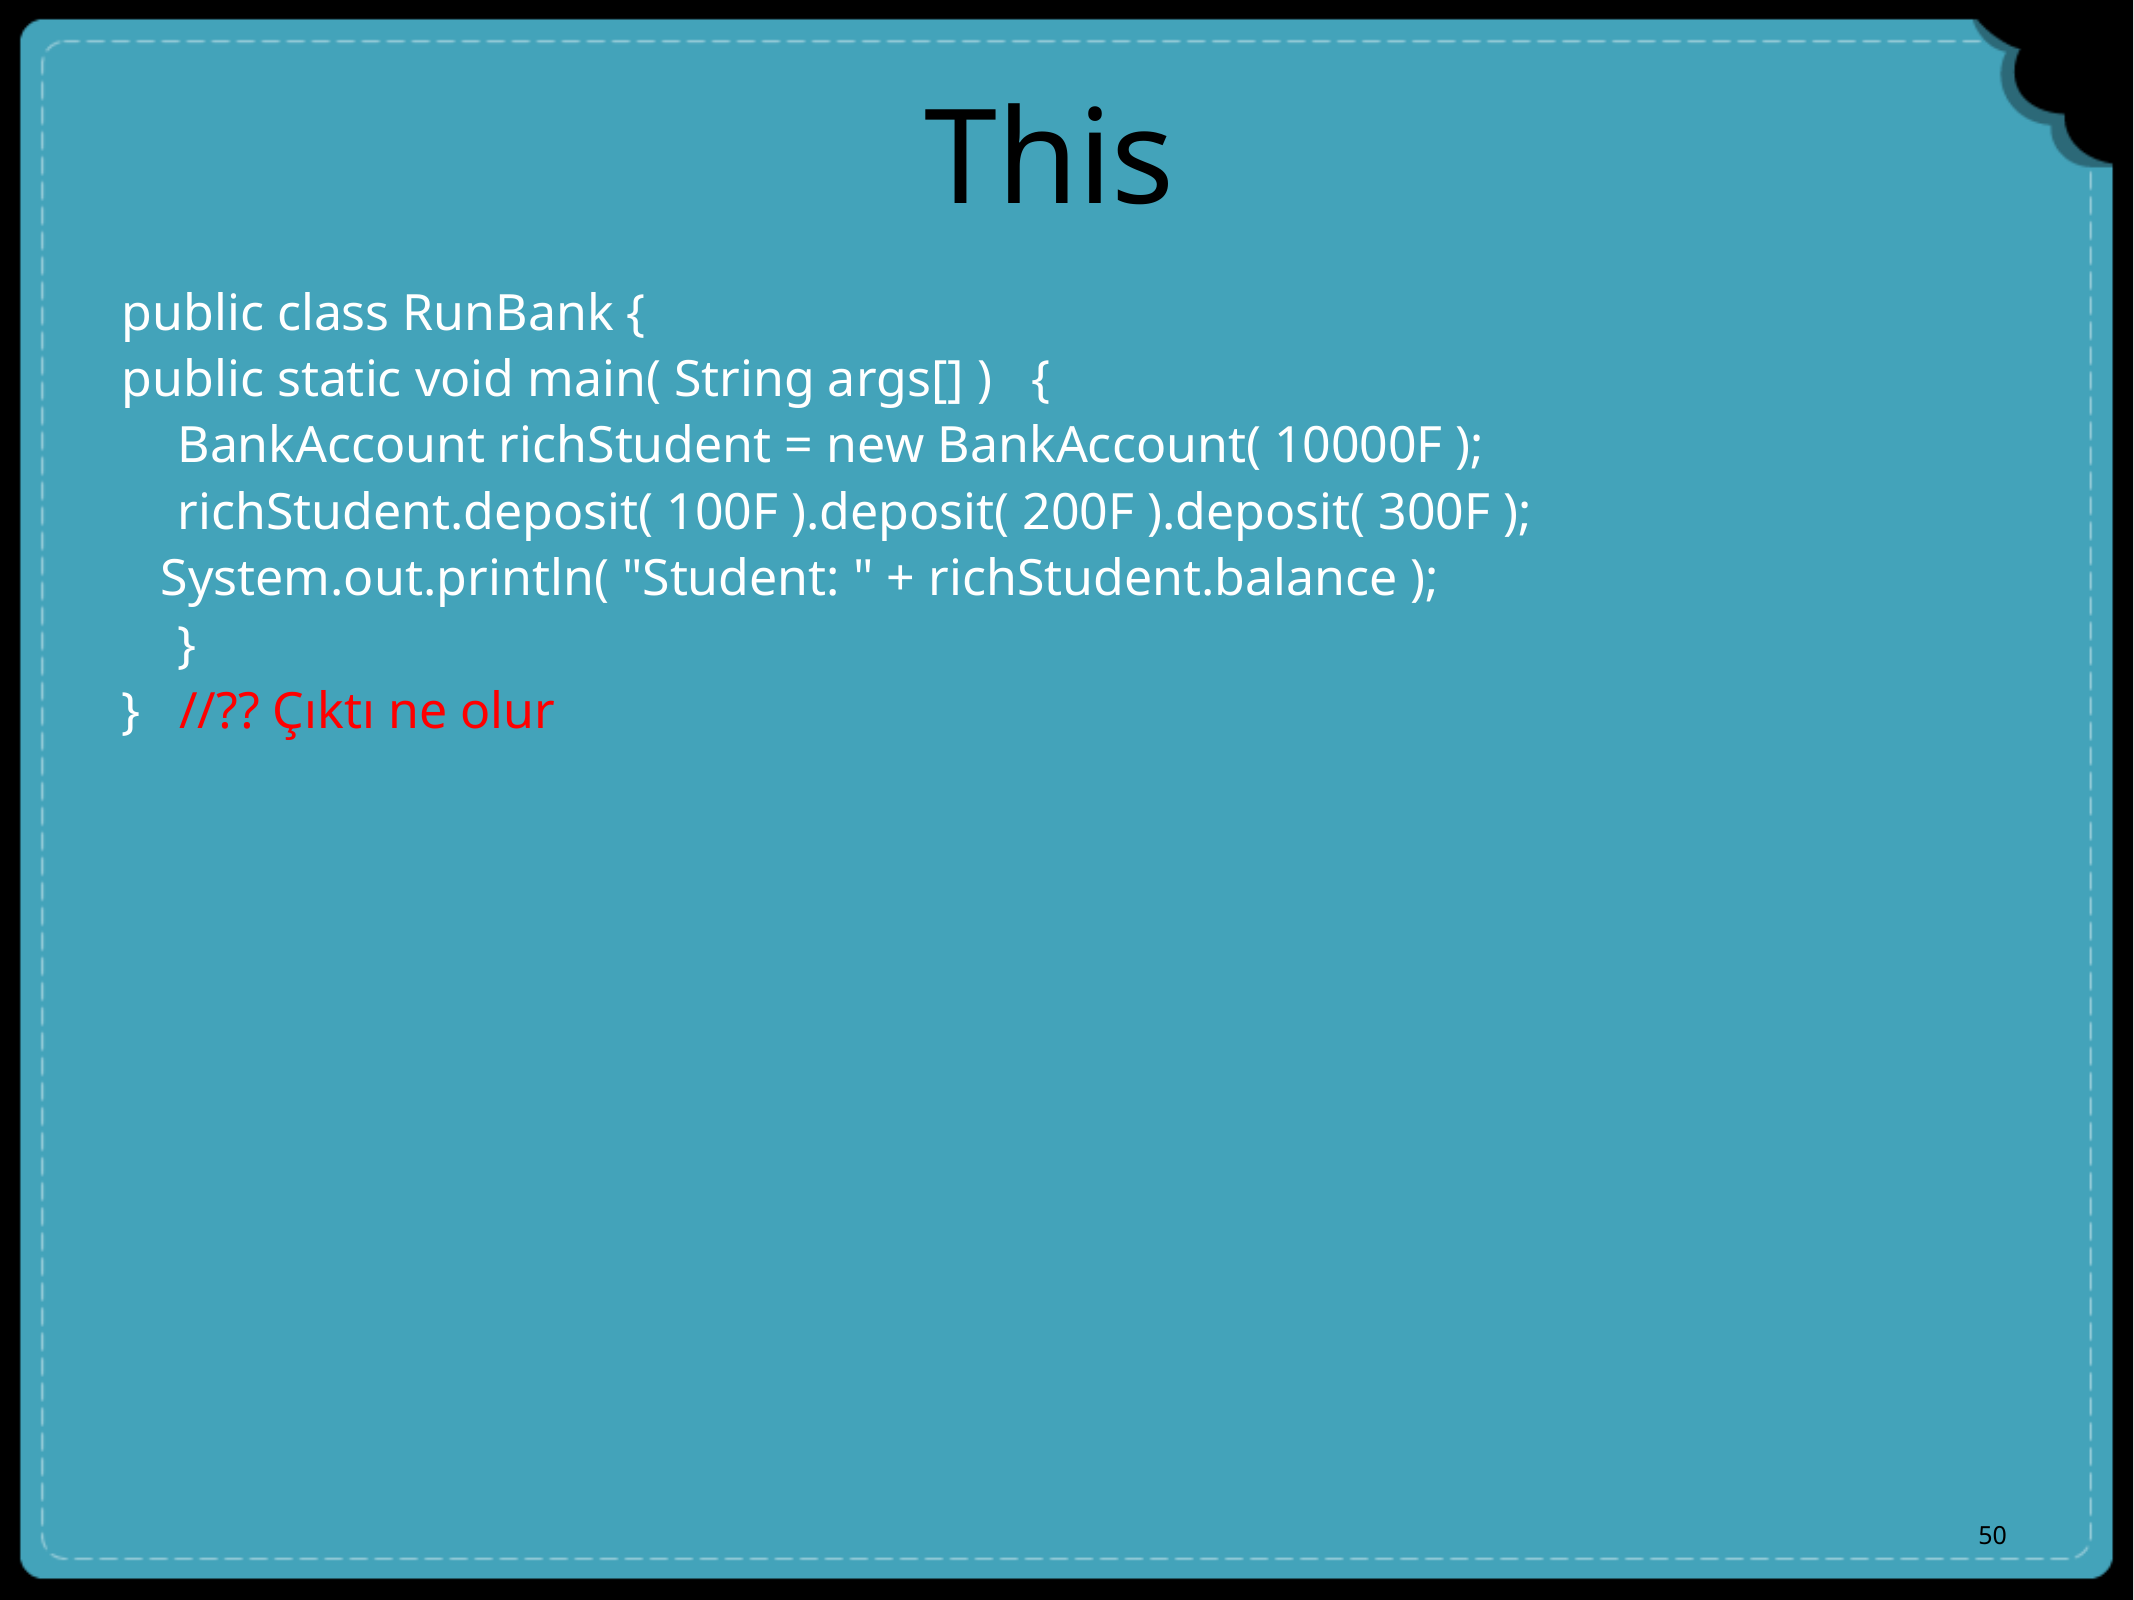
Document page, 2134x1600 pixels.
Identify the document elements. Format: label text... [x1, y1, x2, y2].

title This [106, 64, 2027, 279]
list public class RunBank { public static void main( String args[] ) { BankAccount richStudent = new BankAccount( 10000F ); richStudent.deposit( 100F ).deposit( 200F ).deposit( 300F ); System.out.println( "Student: " + richStudent.balance ); } } //?? Çıktı ne olur [106, 279, 2027, 1431]
picture [0, 0, 2134, 1600]
